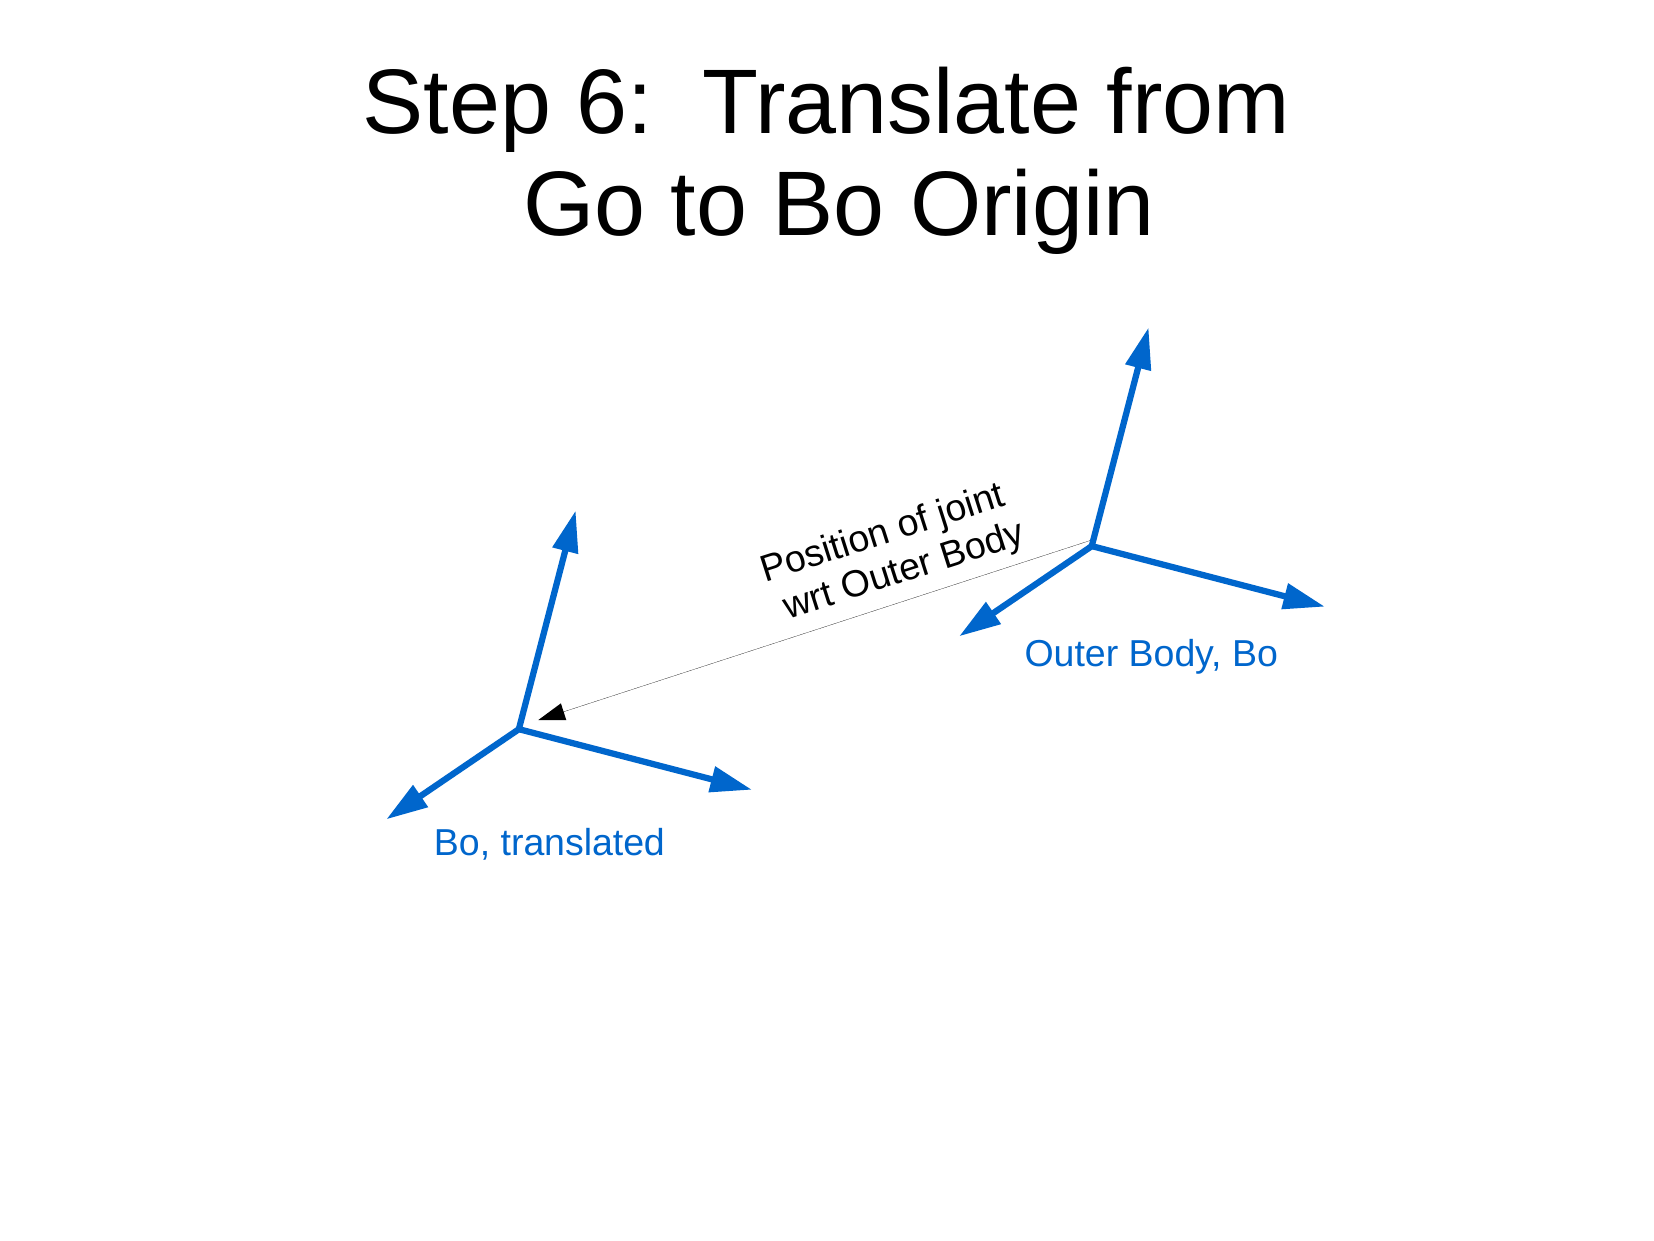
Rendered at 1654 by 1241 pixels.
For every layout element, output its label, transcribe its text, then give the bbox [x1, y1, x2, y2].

title Step 6: Translate from Go to Bo Origin [82, 49, 1571, 257]
text_box Bo, translated [419, 813, 681, 870]
text_box Position of joint wrt Outer Body [738, 451, 1071, 647]
text_box Outer Body, Bo [1009, 624, 1293, 681]
